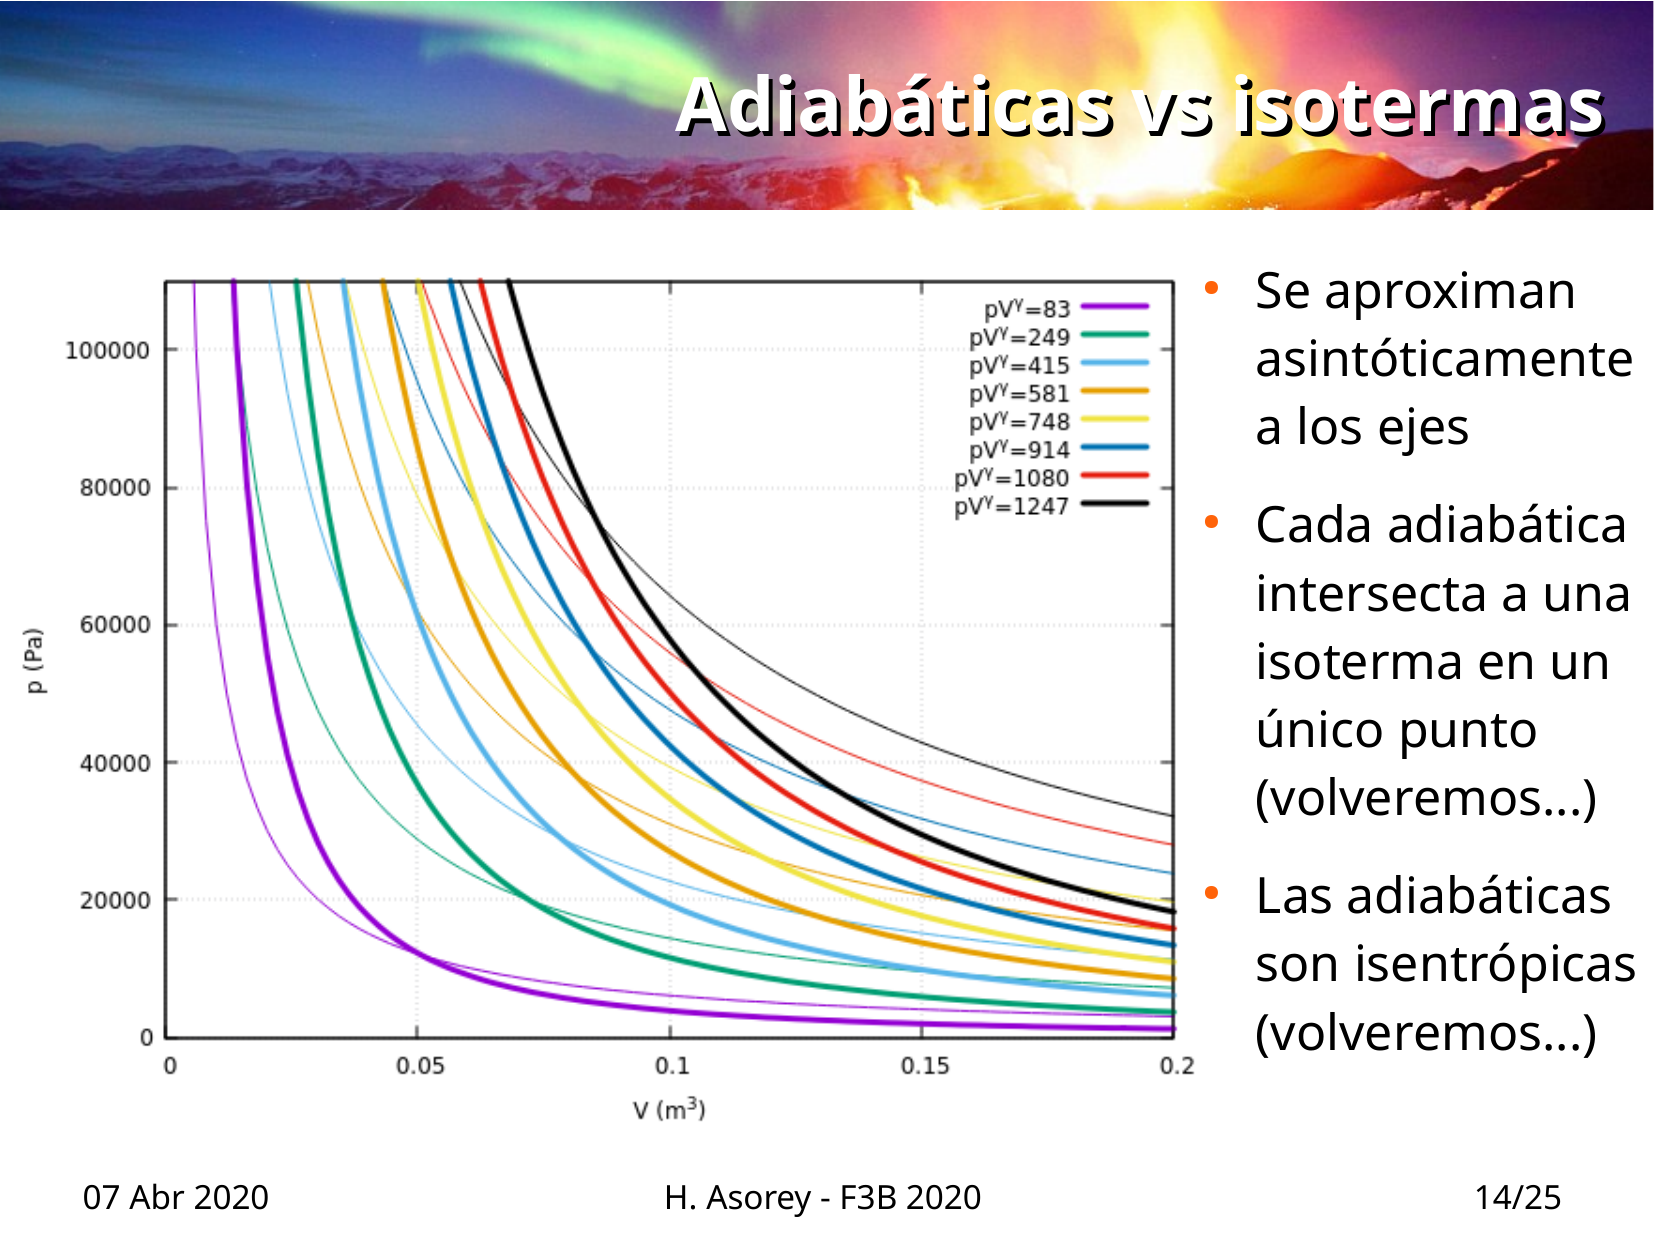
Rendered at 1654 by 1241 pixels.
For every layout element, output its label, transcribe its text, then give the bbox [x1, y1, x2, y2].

title Adiabáticas vs isotermas [45, 15, 1606, 191]
list Se aproximan asintóticamente a los ejes Cada adiabática intersecta a una isoterma en un único punto (volveremos...) Las adiabáticas son isentrópicas (volveremos...) [1185, 255, 1654, 1156]
picture [0, 1, 1654, 210]
picture [12, 254, 1213, 1156]
